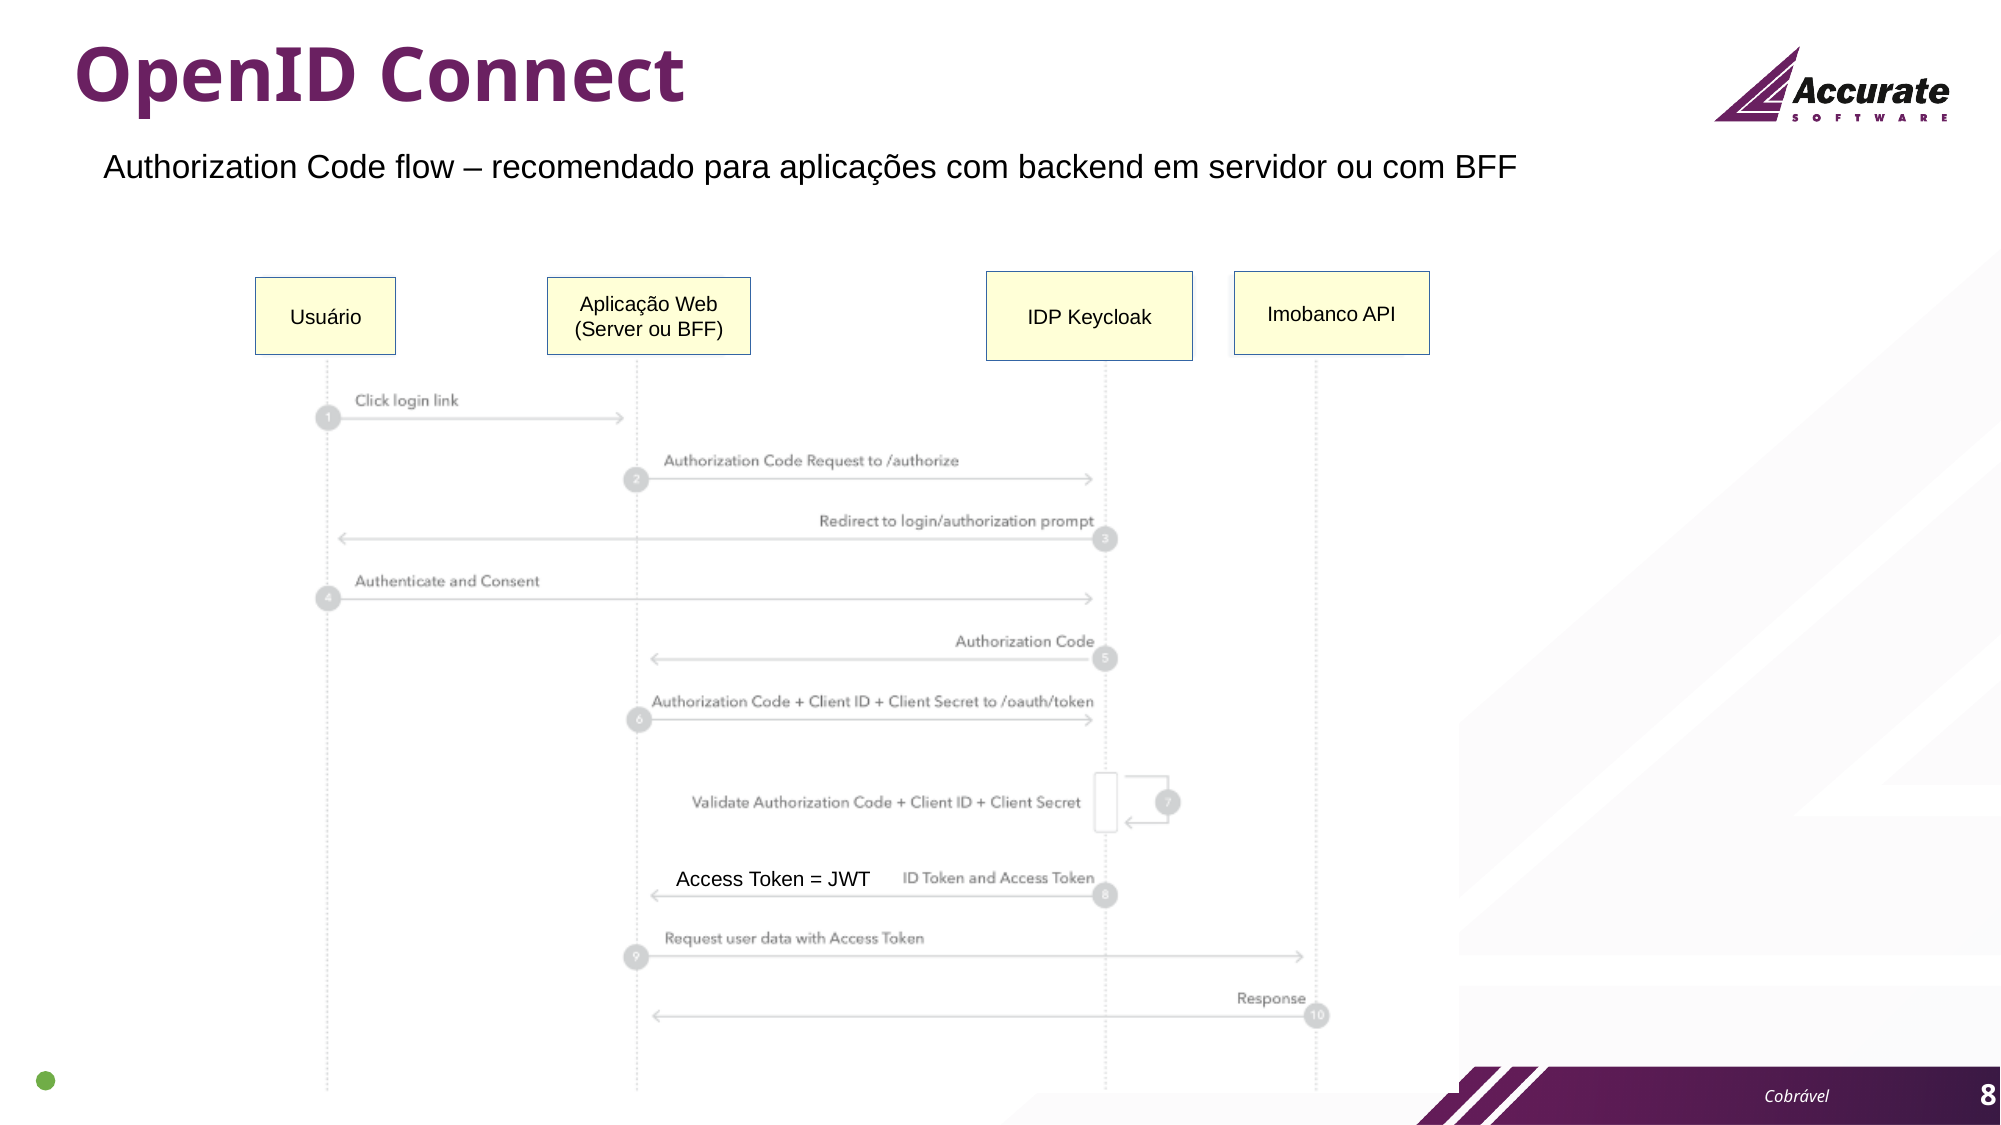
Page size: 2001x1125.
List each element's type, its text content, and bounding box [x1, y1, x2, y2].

text_box Usuário [255, 277, 396, 355]
text_box Authorization Code flow – recomendado para aplicações com backend em servidor ou com BFF [88, 135, 1625, 225]
text_box OpenID Connect [59, 19, 1684, 125]
text_box Aplicação Web (Server ou BFF) [547, 277, 751, 355]
text_box Access Token = JWT [661, 856, 987, 916]
picture [0, 0, 2000, 1125]
text_box Imobanco API [1234, 271, 1430, 355]
text_box IDP Keycloak [986, 271, 1193, 361]
